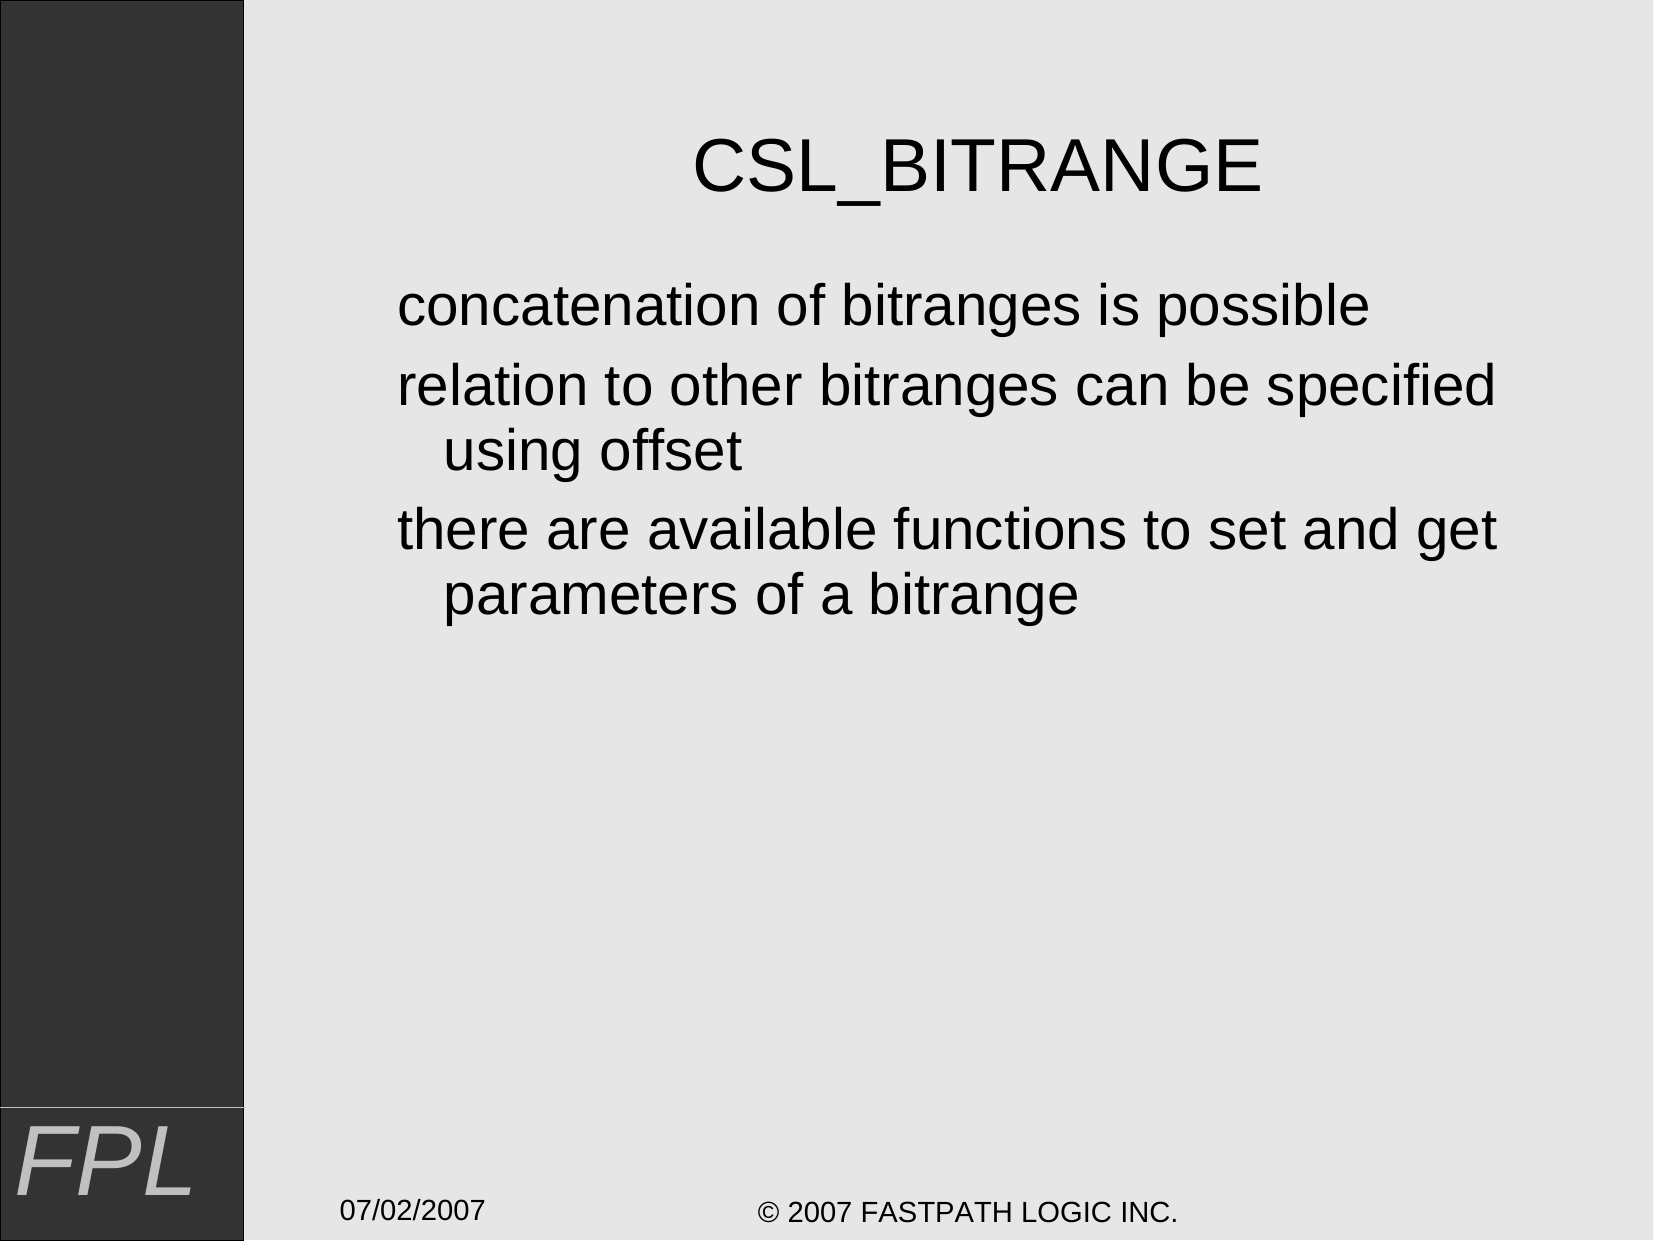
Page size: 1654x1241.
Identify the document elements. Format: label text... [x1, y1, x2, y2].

list concatenation of bitranges is possible relation to other bitranges can be specified using offset there are available functions to set and get parameters of a bitrange [322, 272, 1635, 735]
title CSL_BITRANGE [427, 57, 1530, 272]
